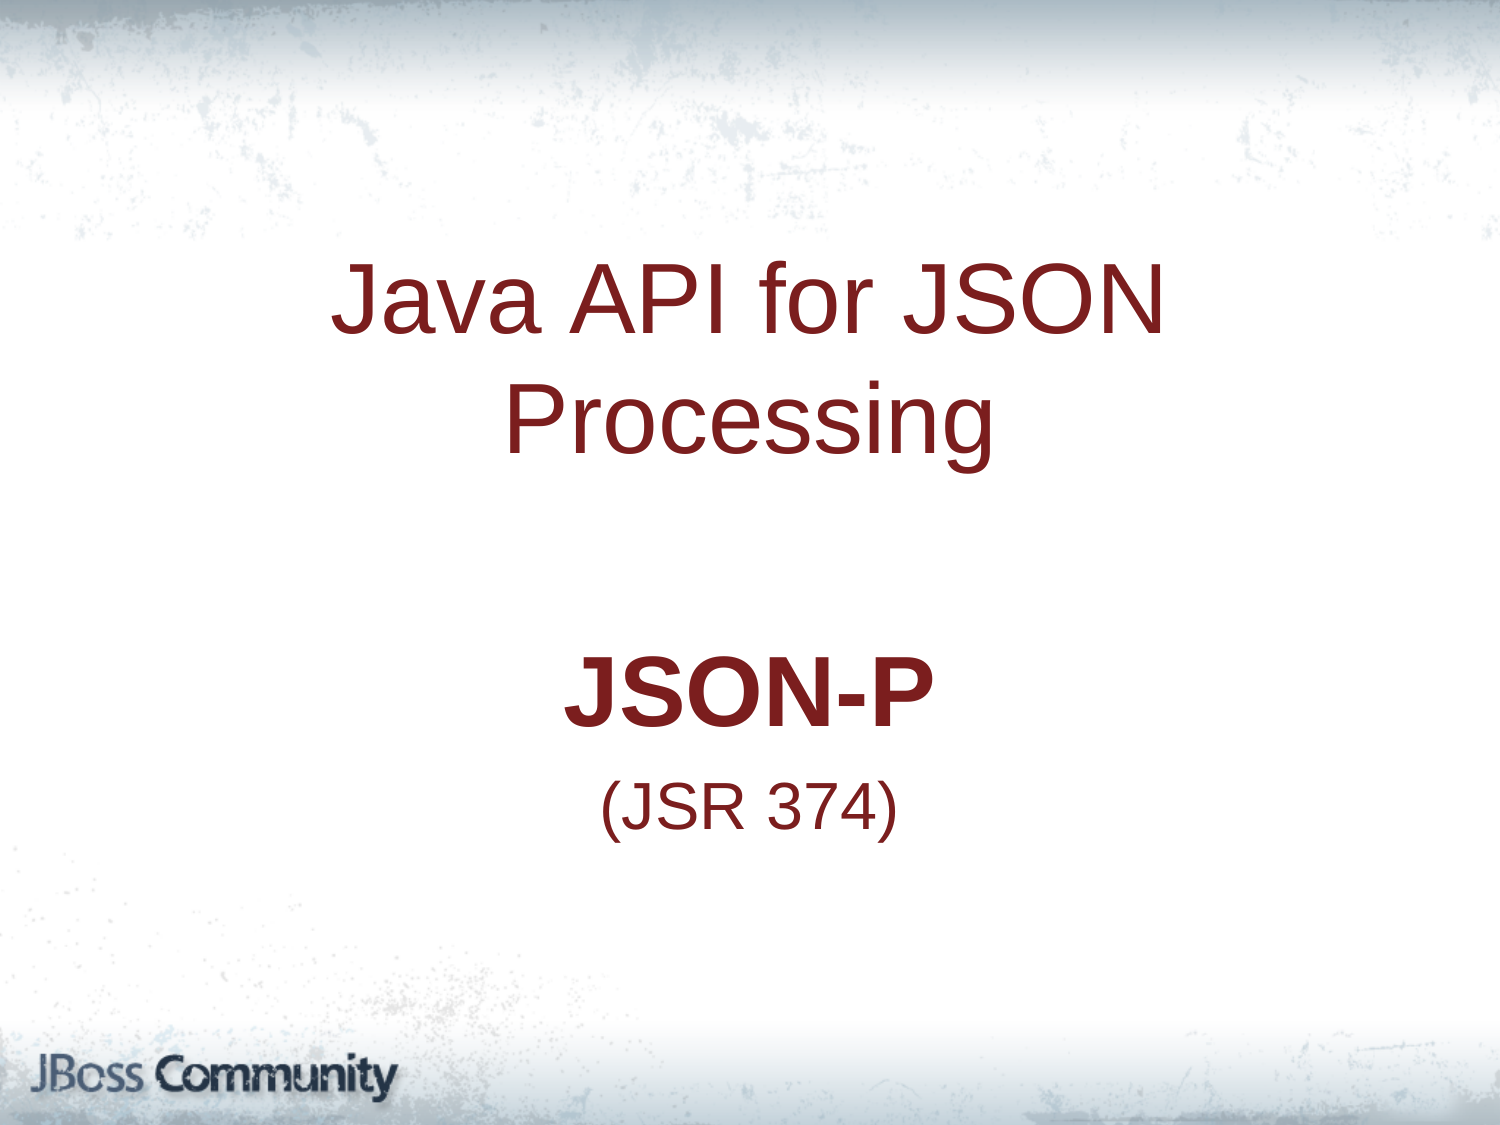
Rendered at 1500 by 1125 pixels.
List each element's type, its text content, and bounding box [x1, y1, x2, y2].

subtitle Java API for JSON Processing JSON-P (JSR 374) [112, 76, 1388, 1001]
picture [0, 0, 1500, 1125]
